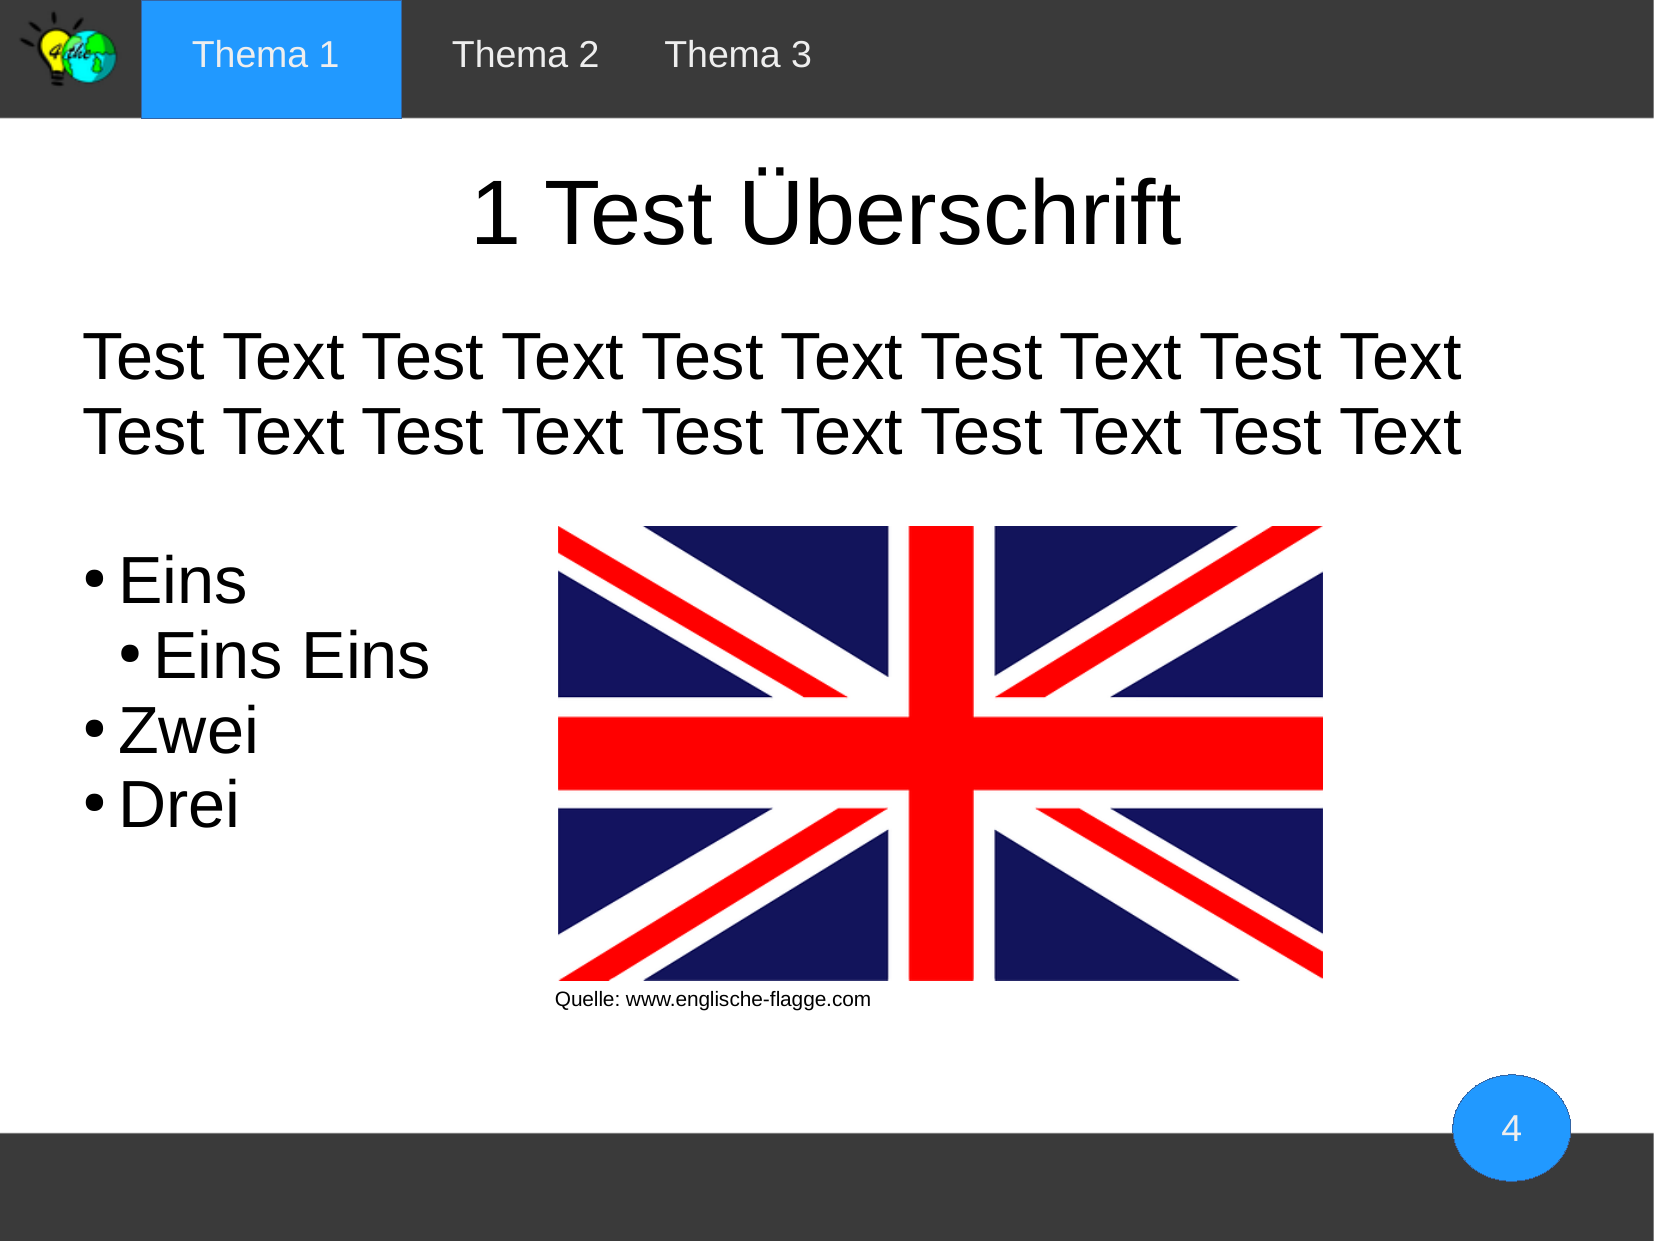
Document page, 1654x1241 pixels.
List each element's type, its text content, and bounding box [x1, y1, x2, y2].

picture [0, 0, 1654, 1241]
text_box Thema 1 [177, 25, 355, 83]
text_box Thema 3 [649, 25, 828, 83]
text_box Quelle: www.englische-flagge.com [540, 980, 887, 1019]
subtitle Test Text Test Text Test Text Test Text Test Text Test Text Test Text Test Text Test Text Test Text Eins Eins Eins Zwei Drei [82, 318, 1571, 1099]
text_box [141, 0, 402, 119]
title 1 Test Überschrift [82, 129, 1571, 296]
text_box Thema 2 [437, 25, 615, 83]
